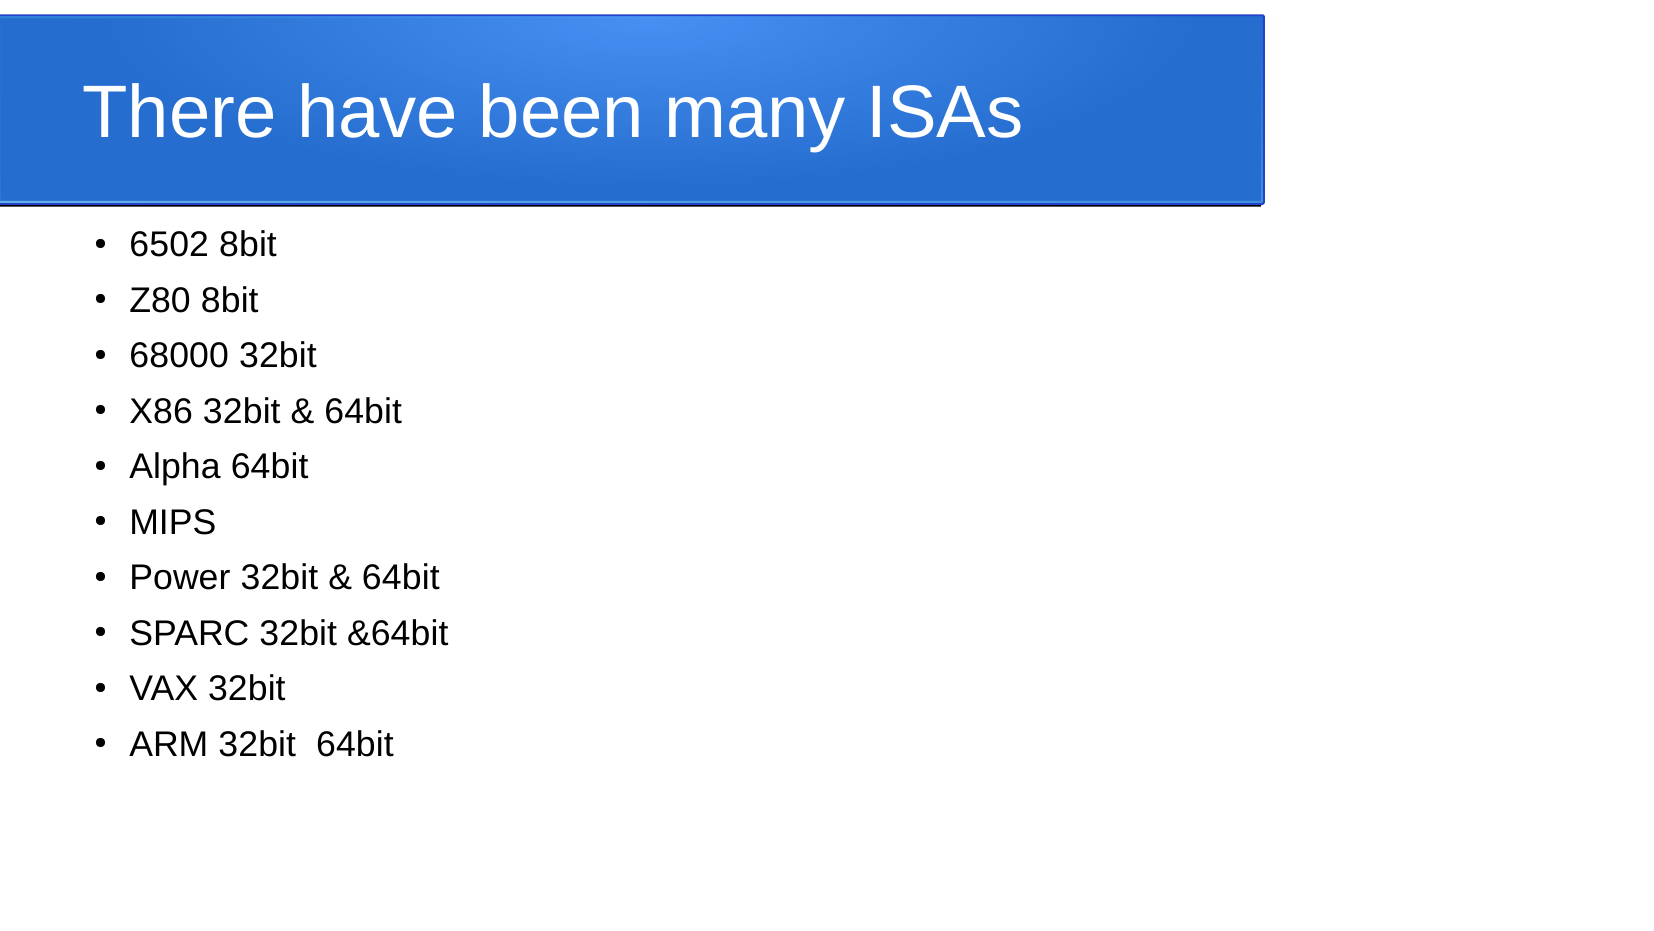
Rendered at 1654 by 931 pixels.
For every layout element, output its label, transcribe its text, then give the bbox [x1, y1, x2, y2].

list 6502 8bit Z80 8bit 68000 32bit X86 32bit & 64bit Alpha 64bit MIPS Power 32bit & 64bit SPARC 32bit &64bit VAX 32bit ARM 32bit 64bit [82, 224, 1571, 764]
title There have been many ISAs [82, 35, 1235, 189]
